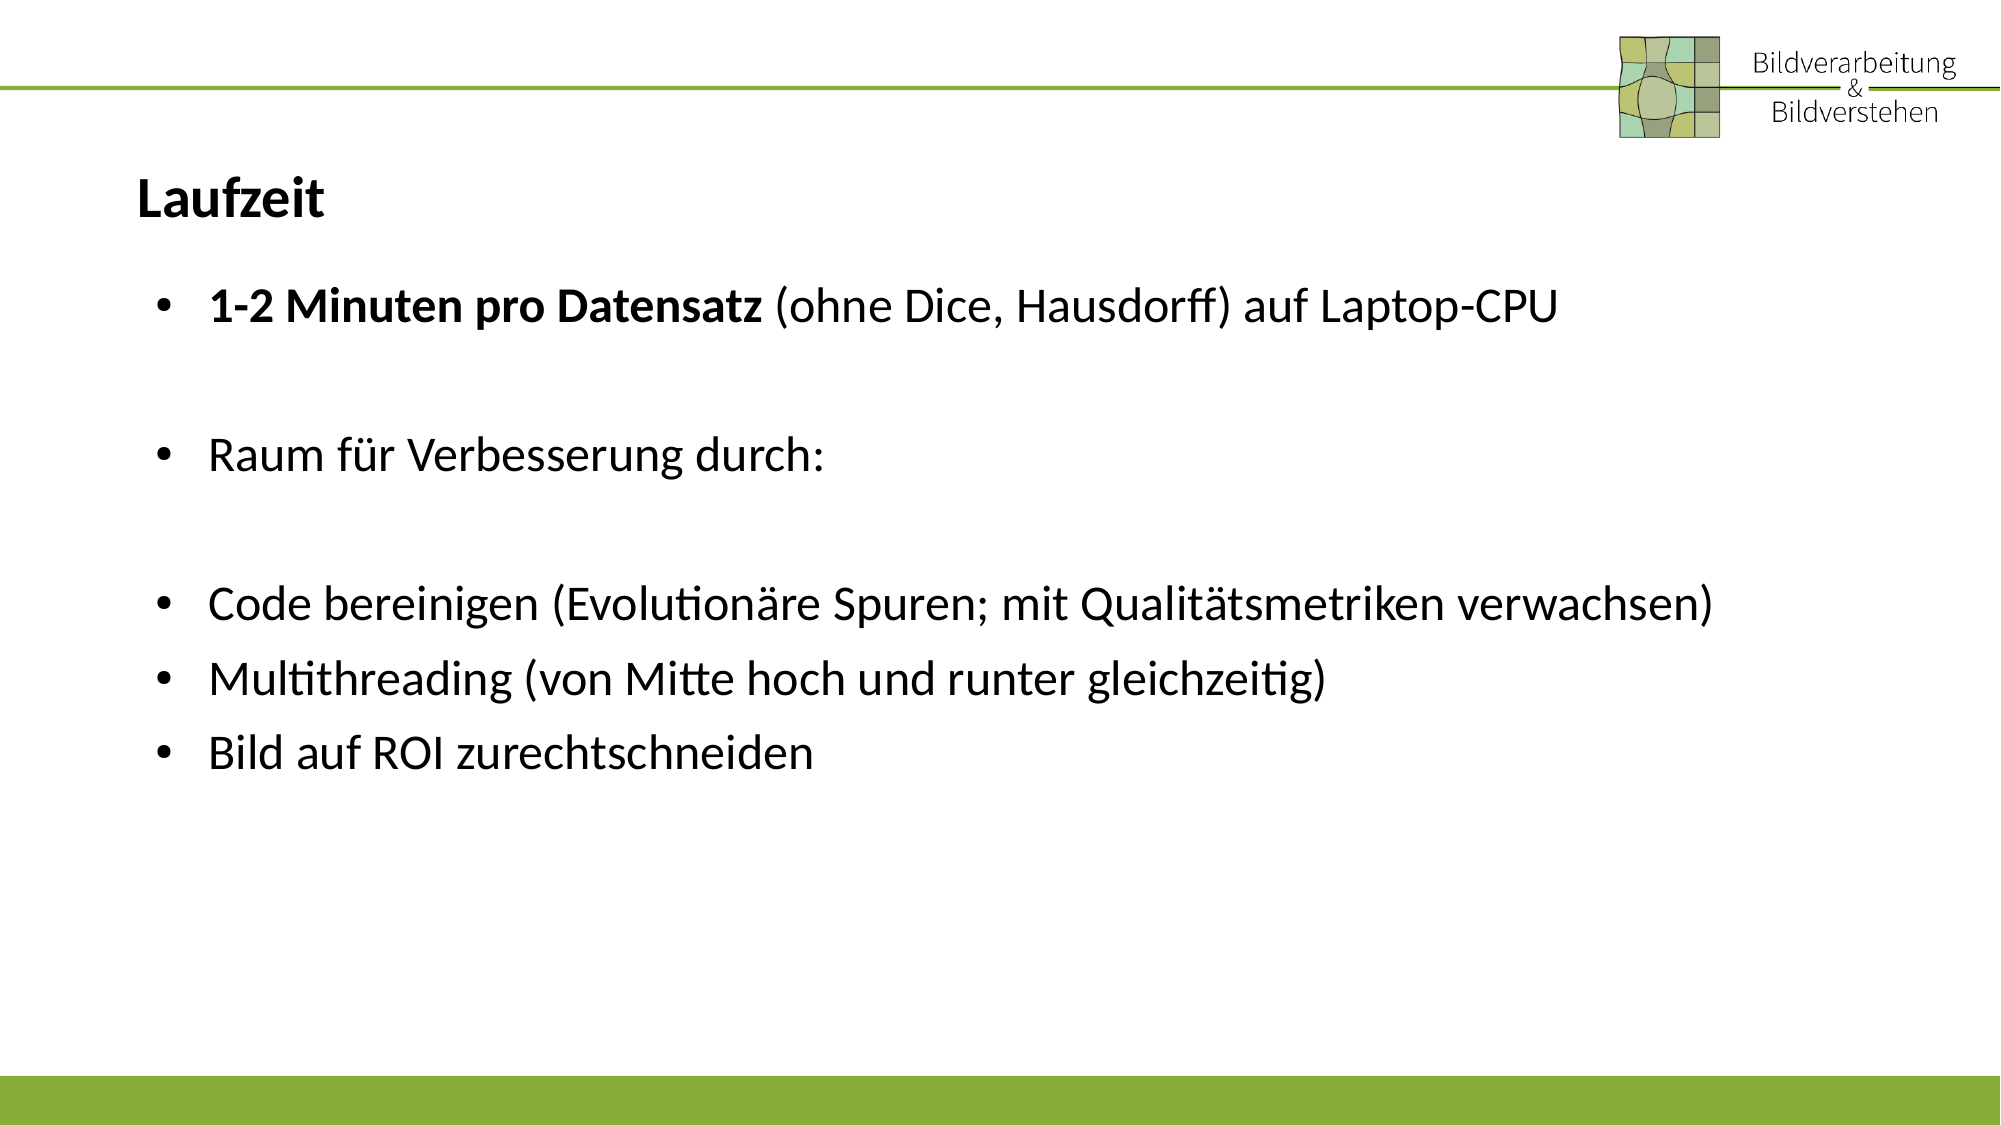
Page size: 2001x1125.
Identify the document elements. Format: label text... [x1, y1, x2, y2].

list 1-2 Minuten pro Datensatz (ohne Dice, Hausdorff) auf Laptop-CPU Raum für Verbesserung durch: Code bereinigen (Evolutionäre Spuren; mit Qualitätsmetriken verwachsen) Multithreading (von Mitte hoch und runter gleichzeitig) Bild auf ROI zurechtschneiden [137, 286, 1863, 1001]
picture [1618, 36, 2000, 138]
title Laufzeit [137, 153, 1863, 251]
